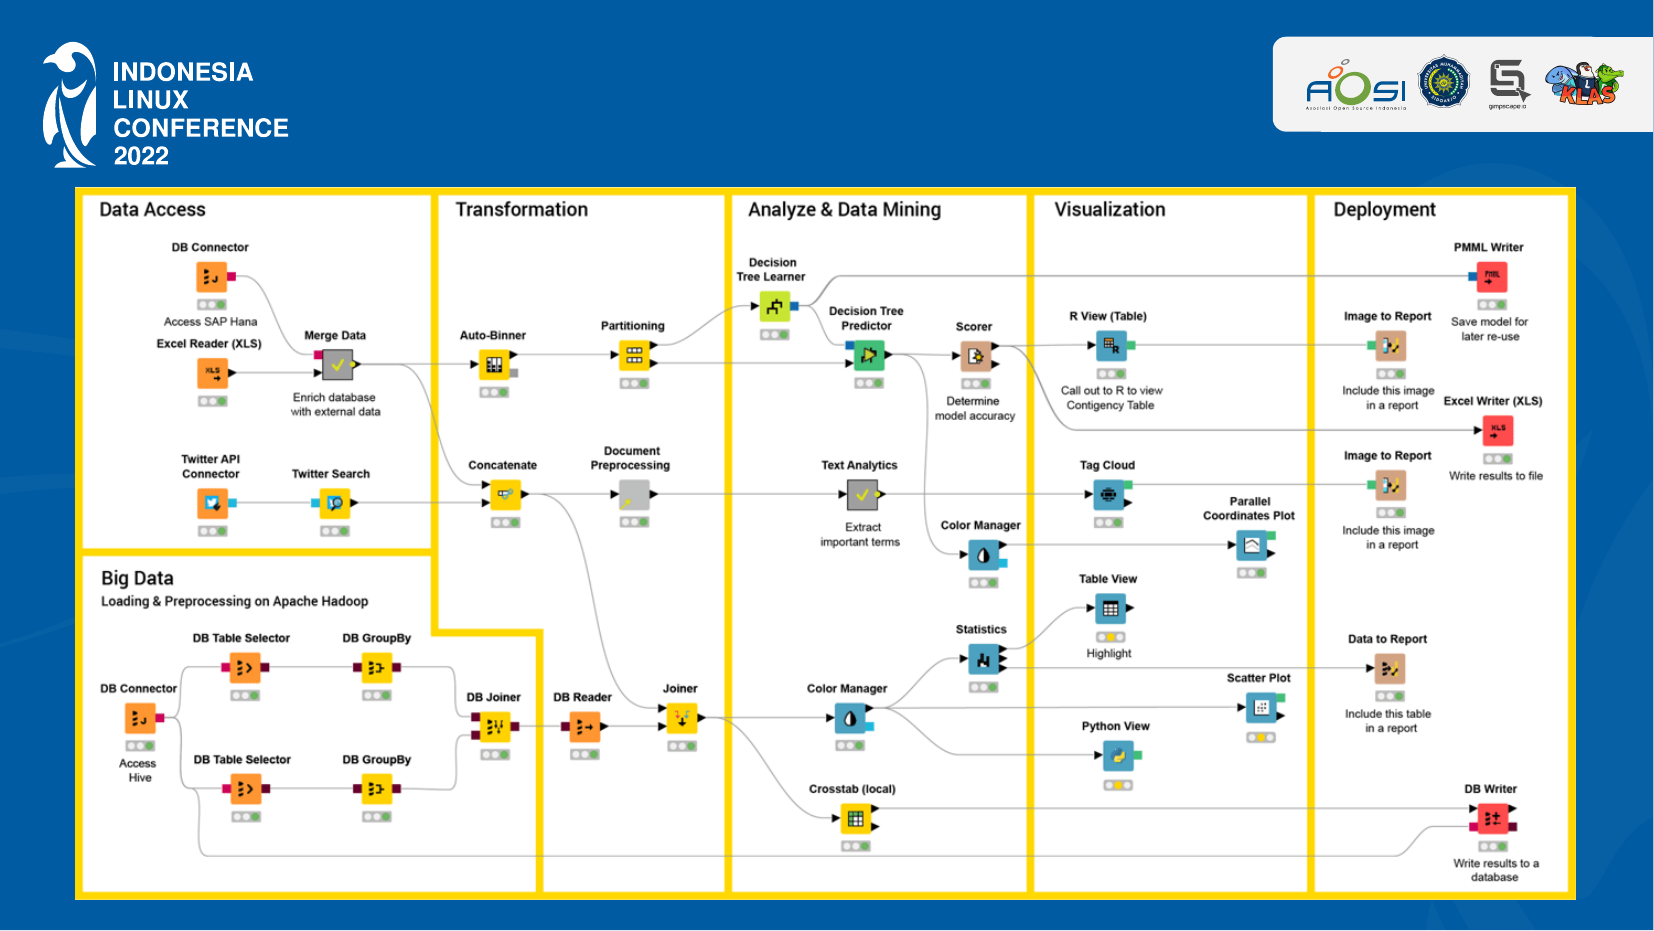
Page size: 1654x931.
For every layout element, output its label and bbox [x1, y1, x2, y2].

picture [1545, 62, 1624, 105]
picture [1417, 54, 1471, 108]
picture [75, 187, 1576, 900]
